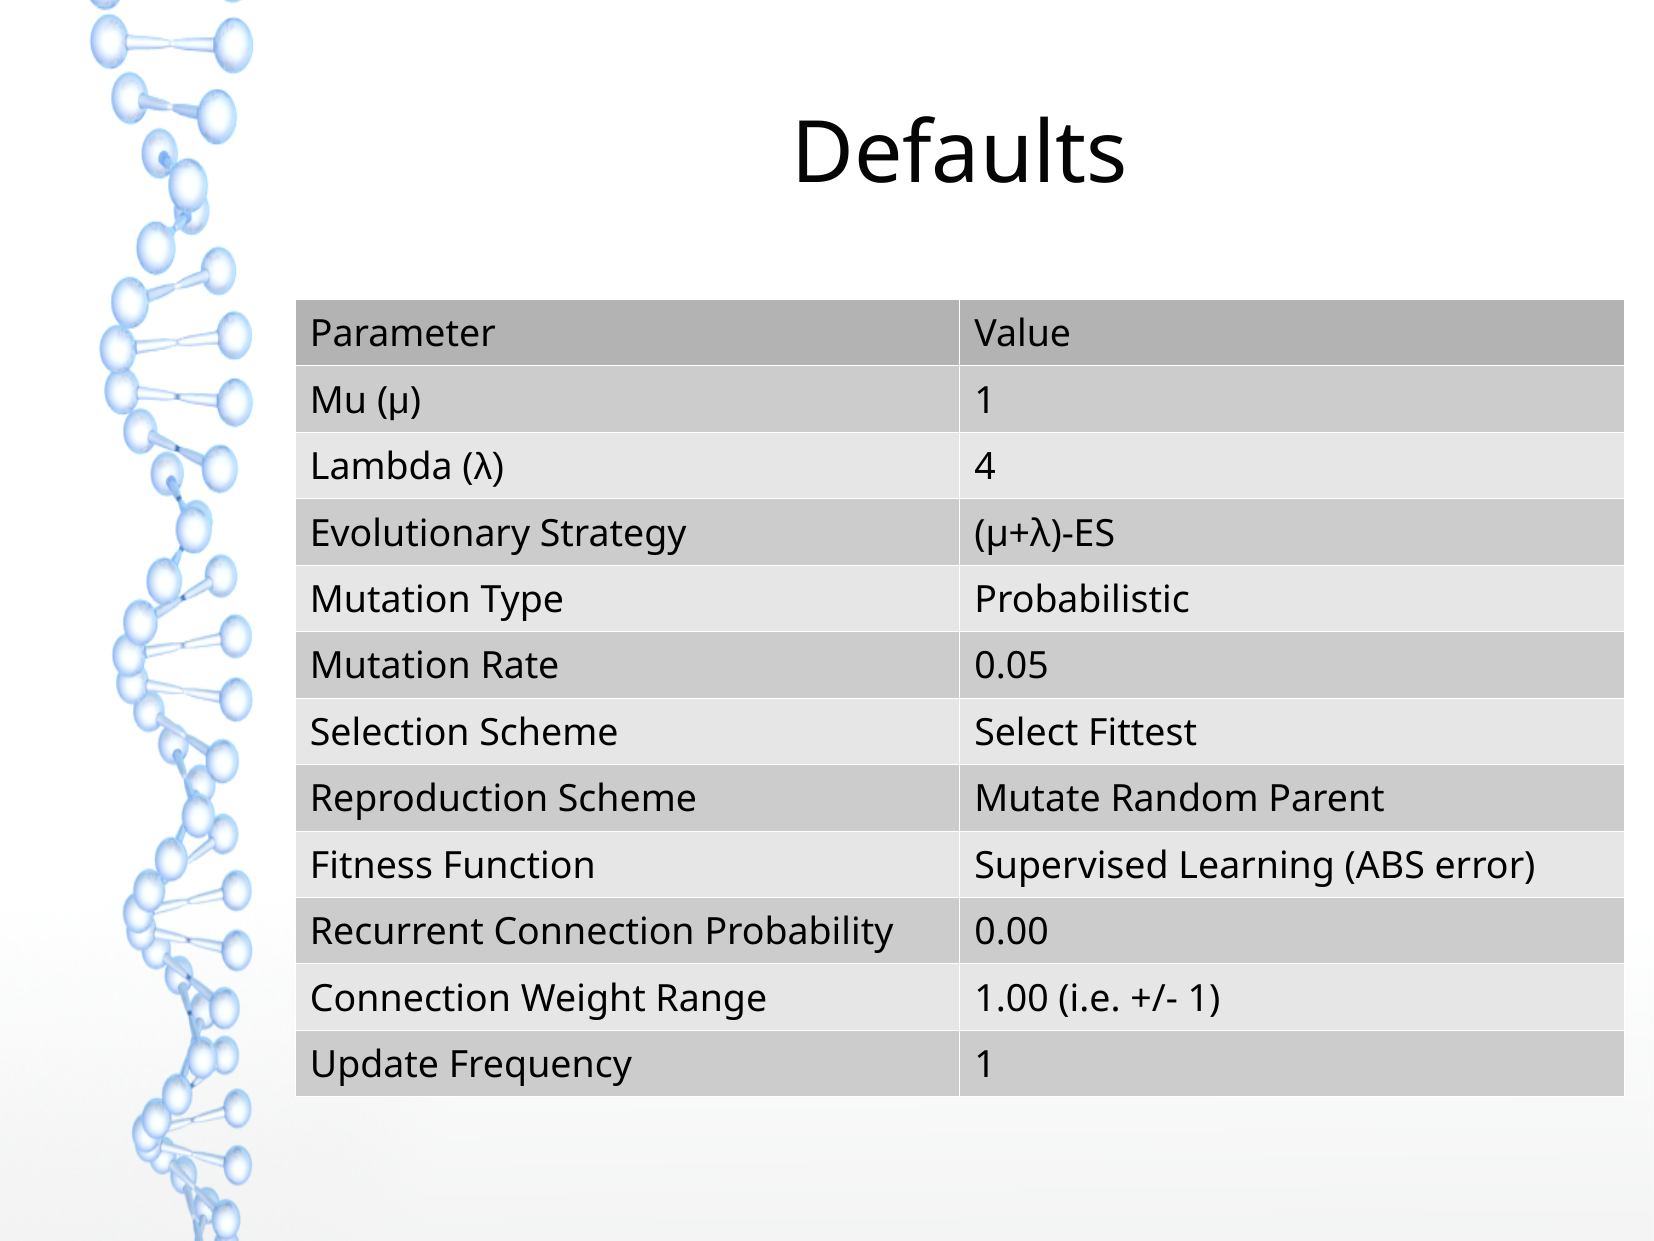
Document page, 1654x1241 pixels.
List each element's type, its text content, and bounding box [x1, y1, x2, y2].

table_cell 0.05 [960, 632, 1624, 698]
table_cell 1 [960, 366, 1624, 432]
table_cell Mu (μ) [296, 366, 959, 432]
table_cell Reproduction Scheme [296, 765, 959, 831]
table_cell 1.00 (i.e. +/- 1) [960, 964, 1624, 1030]
table_cell Fitness Function [296, 832, 959, 897]
table_cell Update Frequency [296, 1031, 959, 1096]
title Defaults [295, 47, 1624, 252]
table_cell Probabilistic [960, 566, 1624, 631]
table_cell Mutate Random Parent [960, 765, 1624, 831]
table_cell Connection Weight Range [296, 964, 959, 1030]
table_cell Selection Scheme [296, 699, 959, 764]
table_cell (μ+λ)-ES [960, 499, 1624, 565]
table_cell Lambda (λ) [296, 433, 959, 498]
table_header Value [960, 300, 1624, 365]
table_cell Supervised Learning (ABS error) [960, 832, 1624, 897]
table_cell 0.00 [960, 898, 1624, 963]
table_cell Evolutionary Strategy [296, 499, 959, 565]
table_cell 4 [960, 433, 1624, 498]
picture [0, 0, 1654, 1241]
table_cell Mutation Type [296, 566, 959, 631]
table_header Parameter [296, 300, 959, 365]
table_cell Select Fittest [960, 699, 1624, 764]
table_cell Mutation Rate [296, 632, 959, 698]
table_cell Recurrent Connection Probability [296, 898, 959, 963]
table_cell 1 [960, 1031, 1624, 1096]
